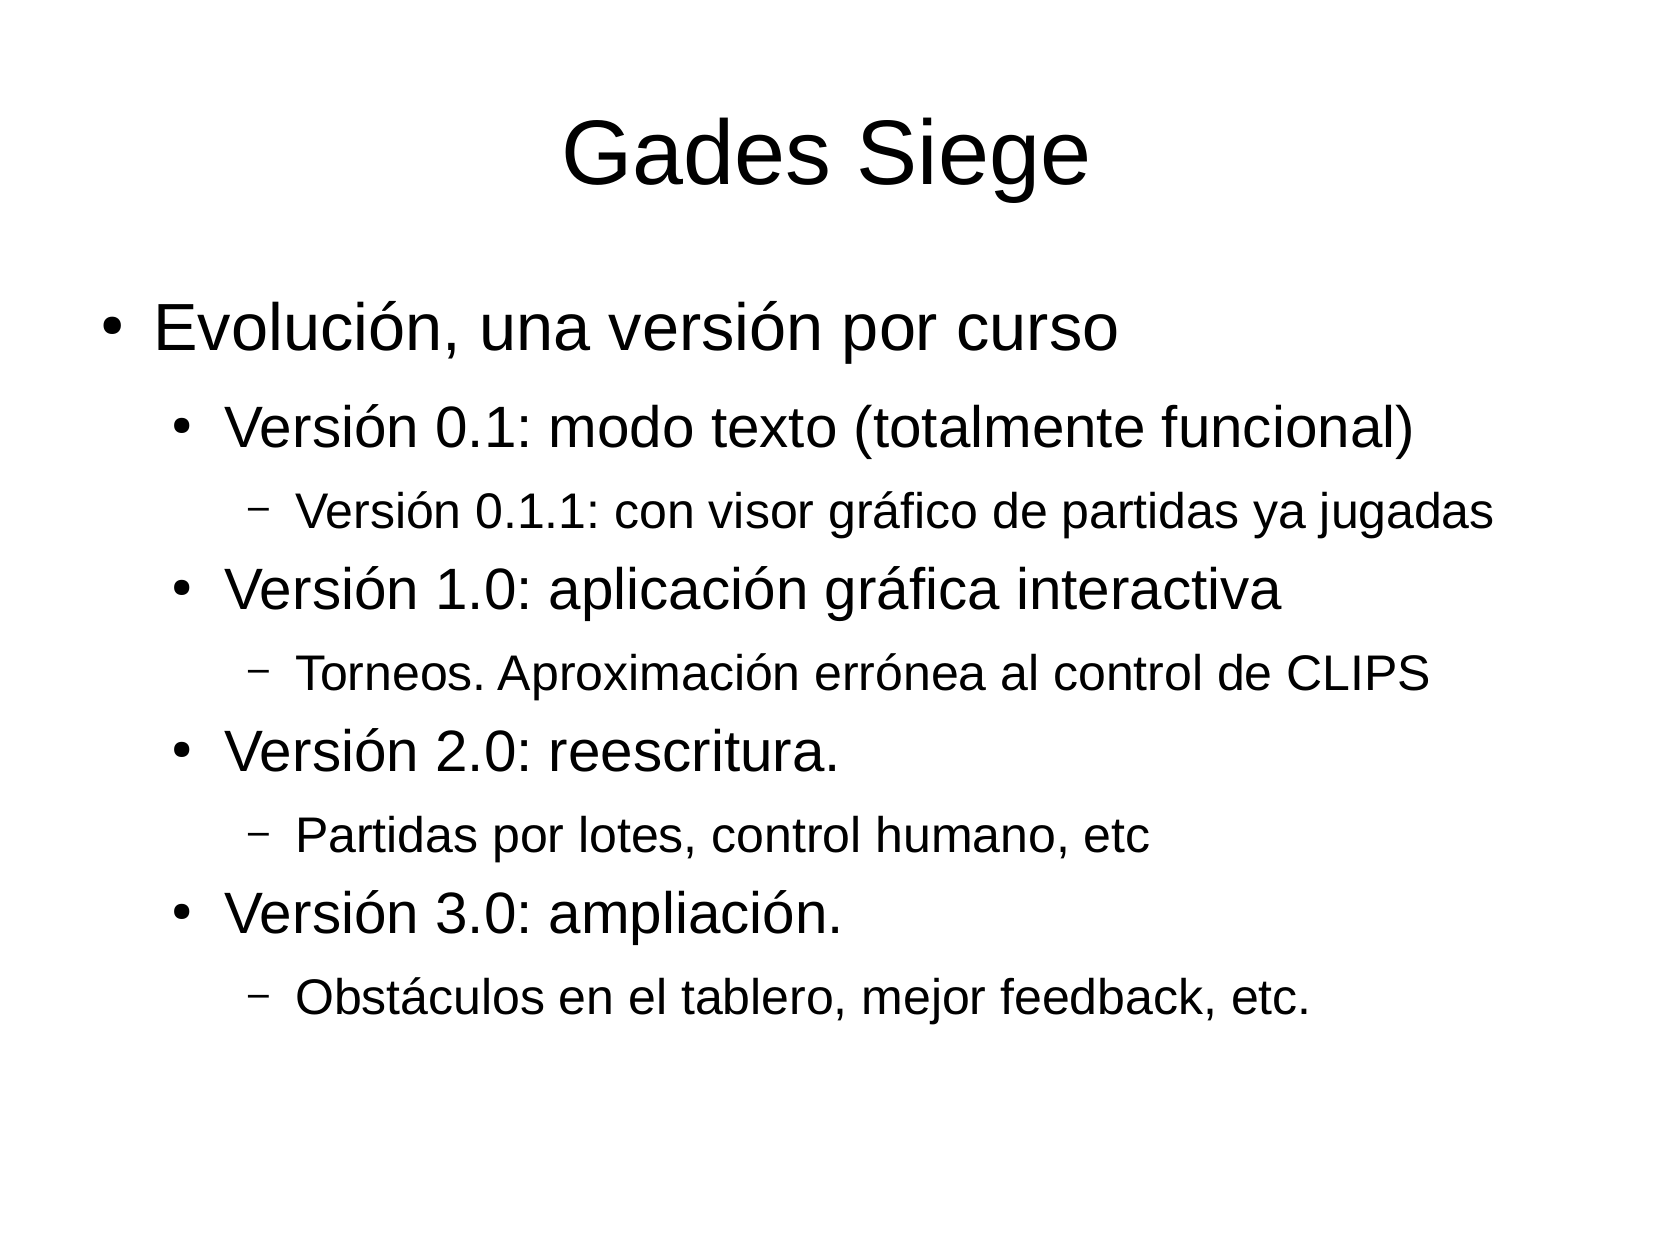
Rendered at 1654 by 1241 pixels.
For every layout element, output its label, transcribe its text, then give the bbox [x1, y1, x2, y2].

list Evolución, una versión por curso Versión 0.1: modo texto (totalmente funcional) Versión 0.1.1: con visor gráfico de partidas ya jugadas Versión 1.0: aplicación gráfica interactiva Torneos. Aproximación errónea al control de CLIPS Versión 2.0: reescritura. Partidas por lotes, control humano, etc Versión 3.0: ampliación. Obstáculos en el tablero, mejor feedback, etc. [82, 290, 1571, 1109]
title Gades Siege [82, 49, 1571, 257]
